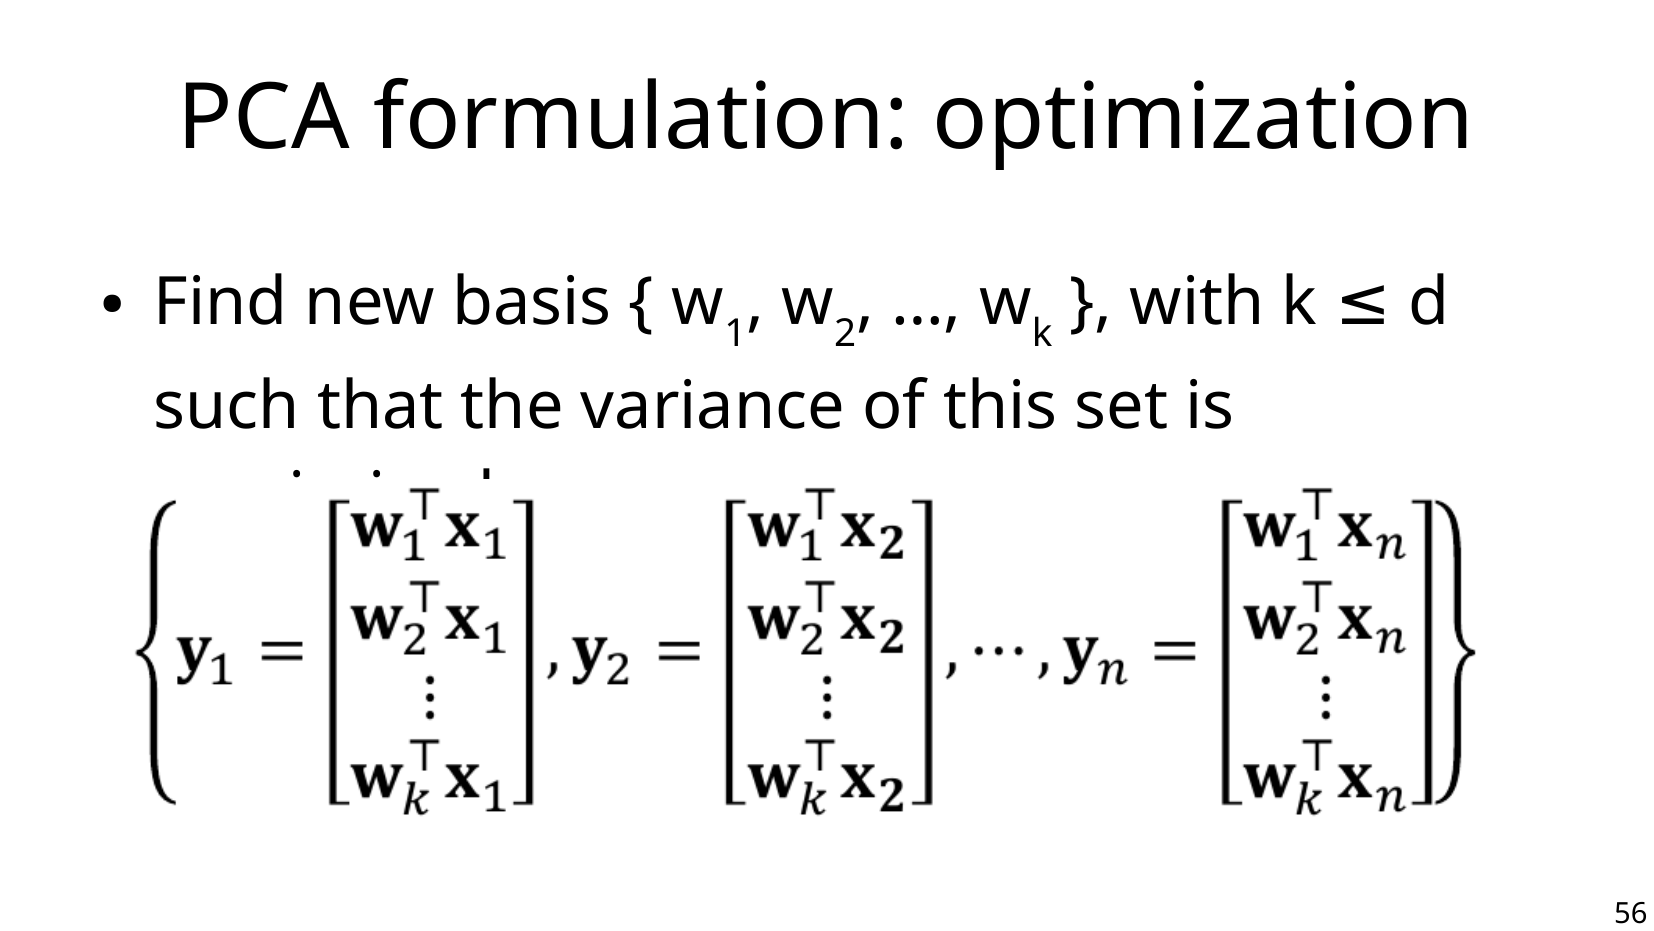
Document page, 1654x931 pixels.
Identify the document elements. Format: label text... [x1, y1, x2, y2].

list Find new basis { w1, w2, …, wk }, with k ≤ d such that the variance of this set is maximized: [82, 253, 1571, 793]
picture [101, 479, 1516, 843]
title PCA formulation: optimization [82, 1, 1571, 226]
